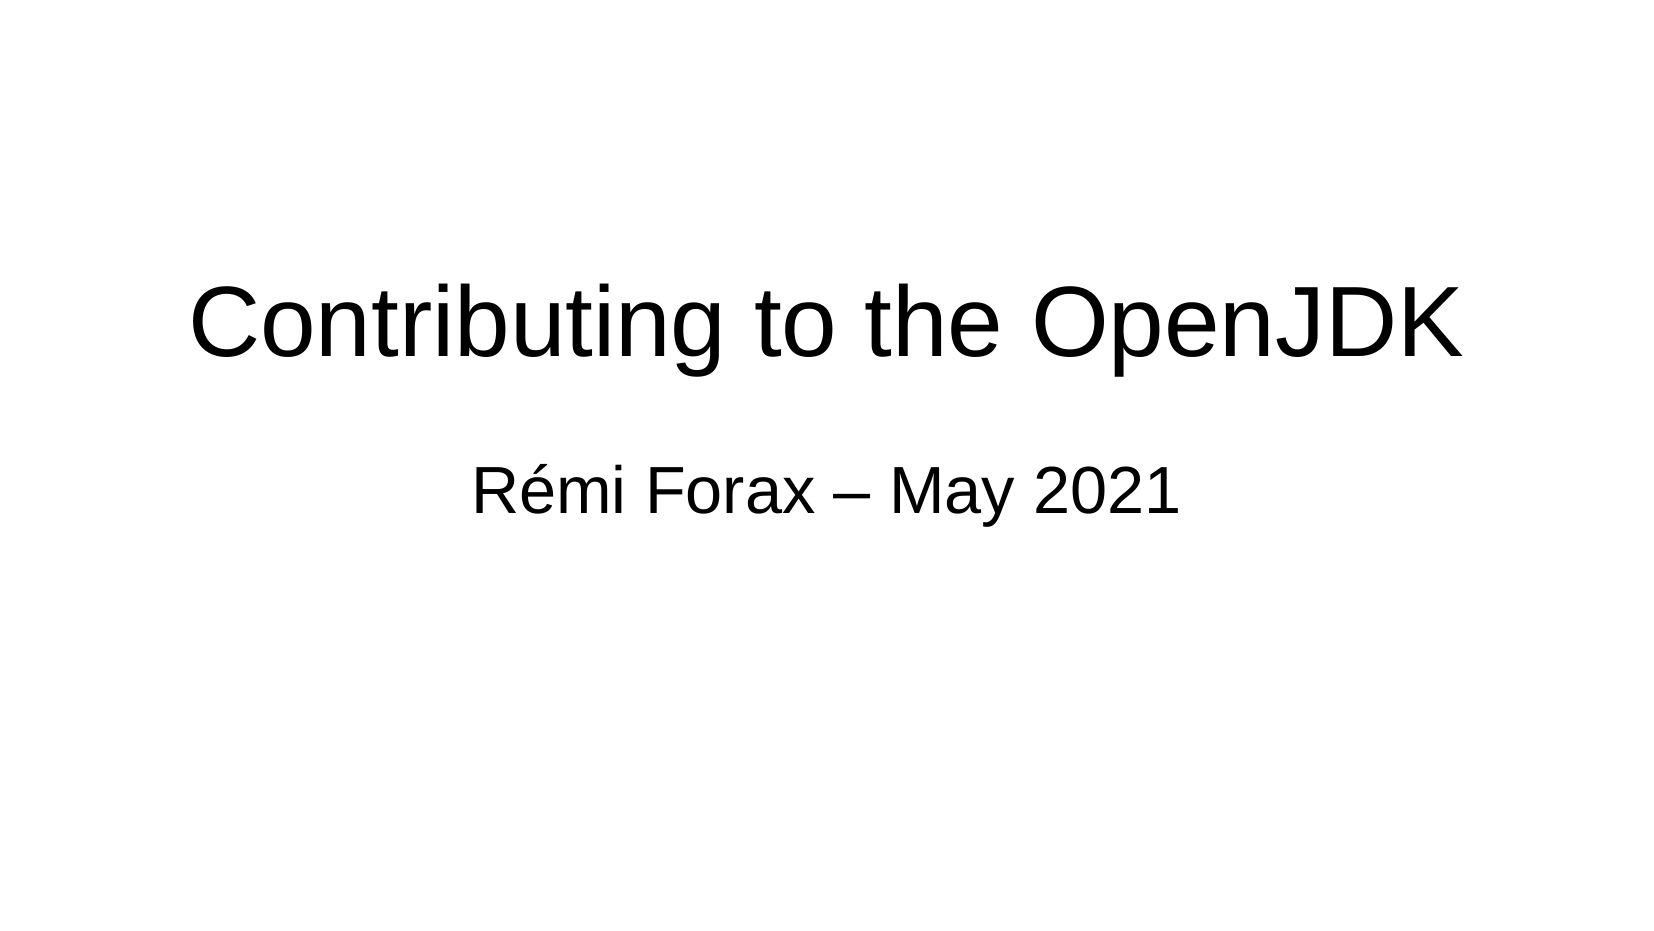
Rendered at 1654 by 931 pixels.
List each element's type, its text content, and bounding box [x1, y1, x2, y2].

subtitle Contributing to the OpenJDK Rémi Forax – May 2021 [82, 37, 1571, 757]
